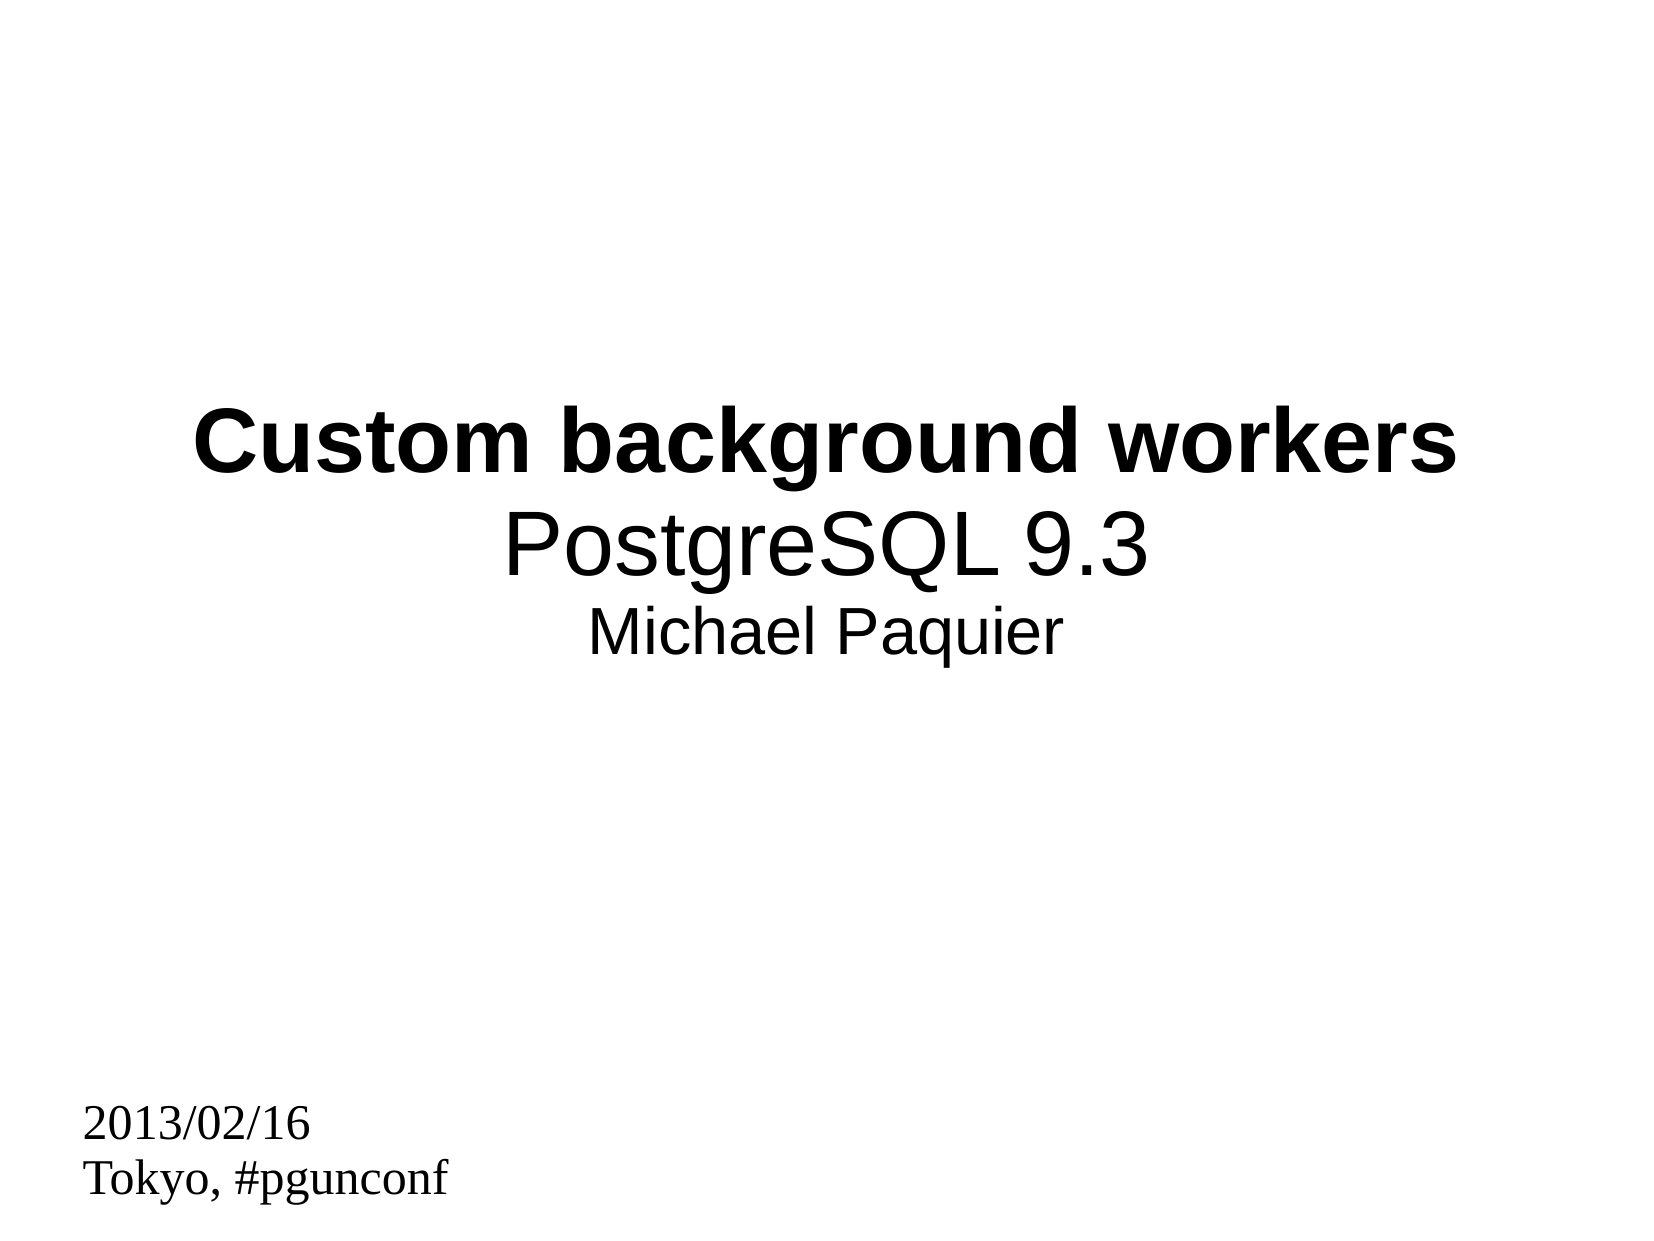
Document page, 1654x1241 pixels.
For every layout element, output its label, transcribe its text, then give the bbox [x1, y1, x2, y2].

subtitle Custom background workers PostgreSQL 9.3 Michael Paquier [82, 49, 1571, 1010]
